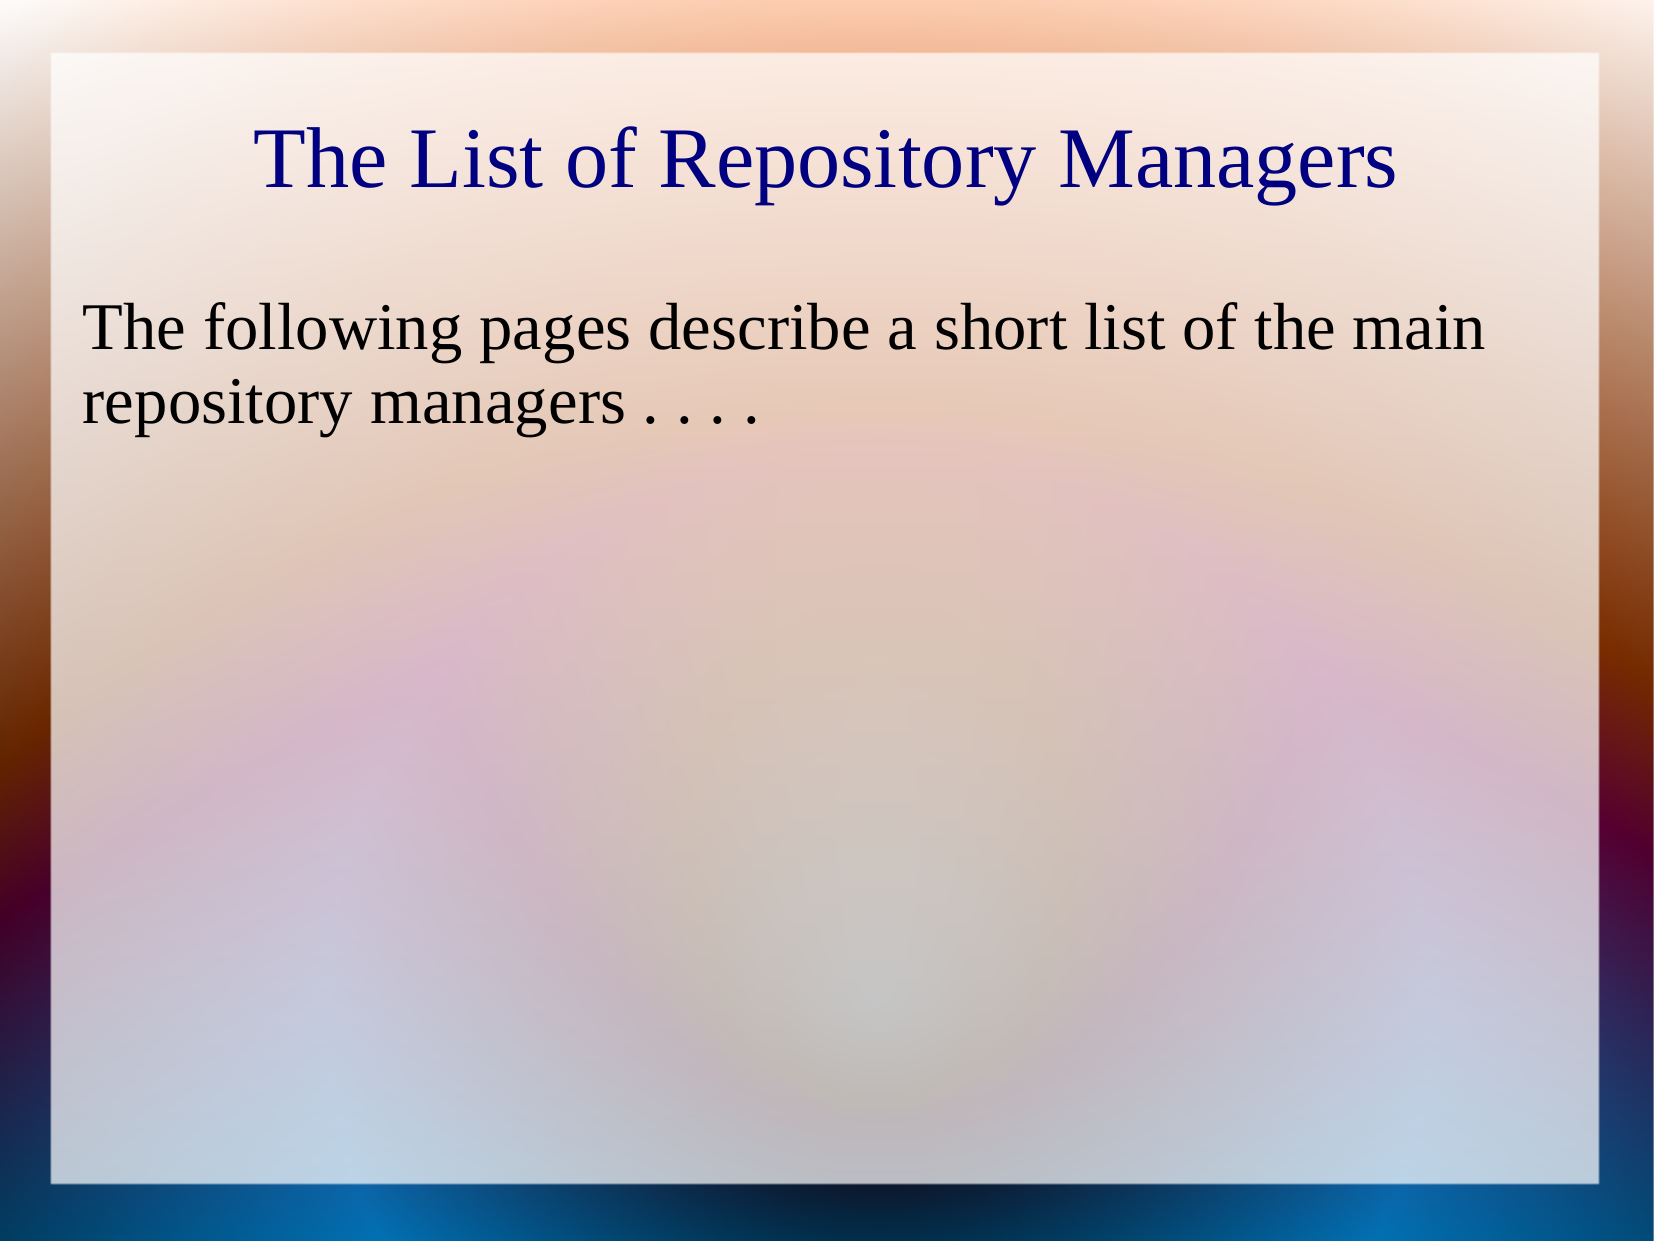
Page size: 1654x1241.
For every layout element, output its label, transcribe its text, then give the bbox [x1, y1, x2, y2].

title The List of Repository Managers [82, 55, 1571, 263]
picture [0, 0, 1654, 1241]
list The following pages describe a short list of the main repository managers . . . . [82, 290, 1571, 1034]
